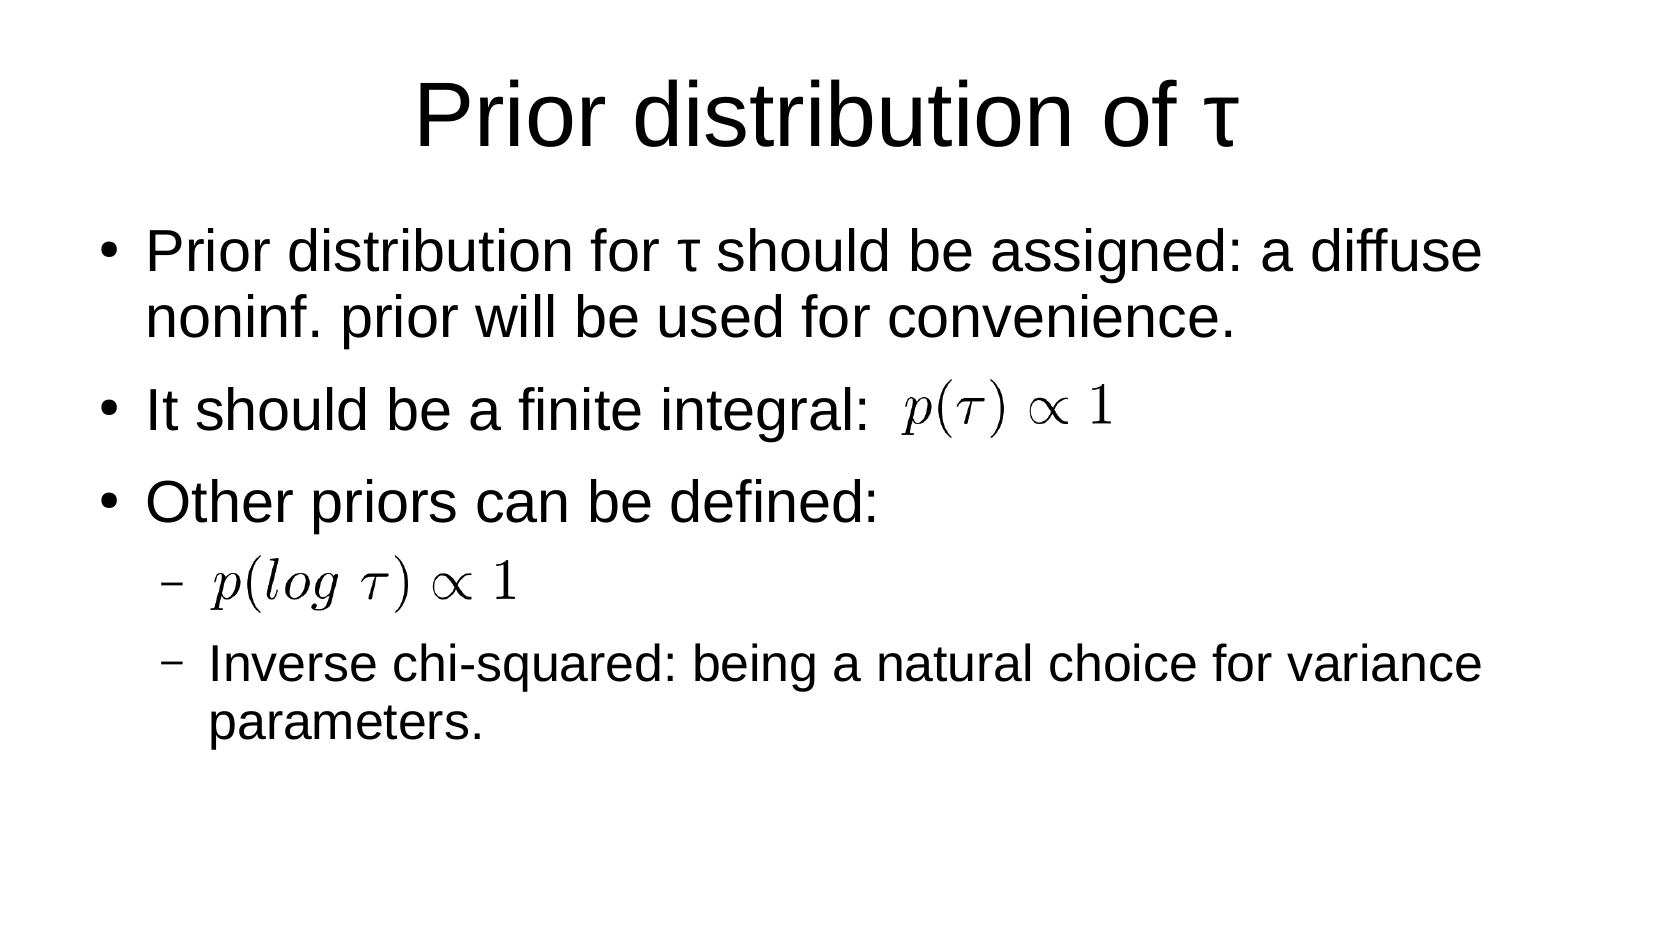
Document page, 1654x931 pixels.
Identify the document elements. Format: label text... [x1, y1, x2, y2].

title Prior distribution of τ [82, 37, 1571, 193]
picture [210, 555, 515, 613]
picture [901, 379, 1111, 438]
list Prior distribution for τ should be assigned: a diffuse noninf. prior will be used for convenience. It should be a finite integral: Other priors can be defined: Inverse chi-squared: being a natural choice for variance parameters. [82, 217, 1571, 758]
